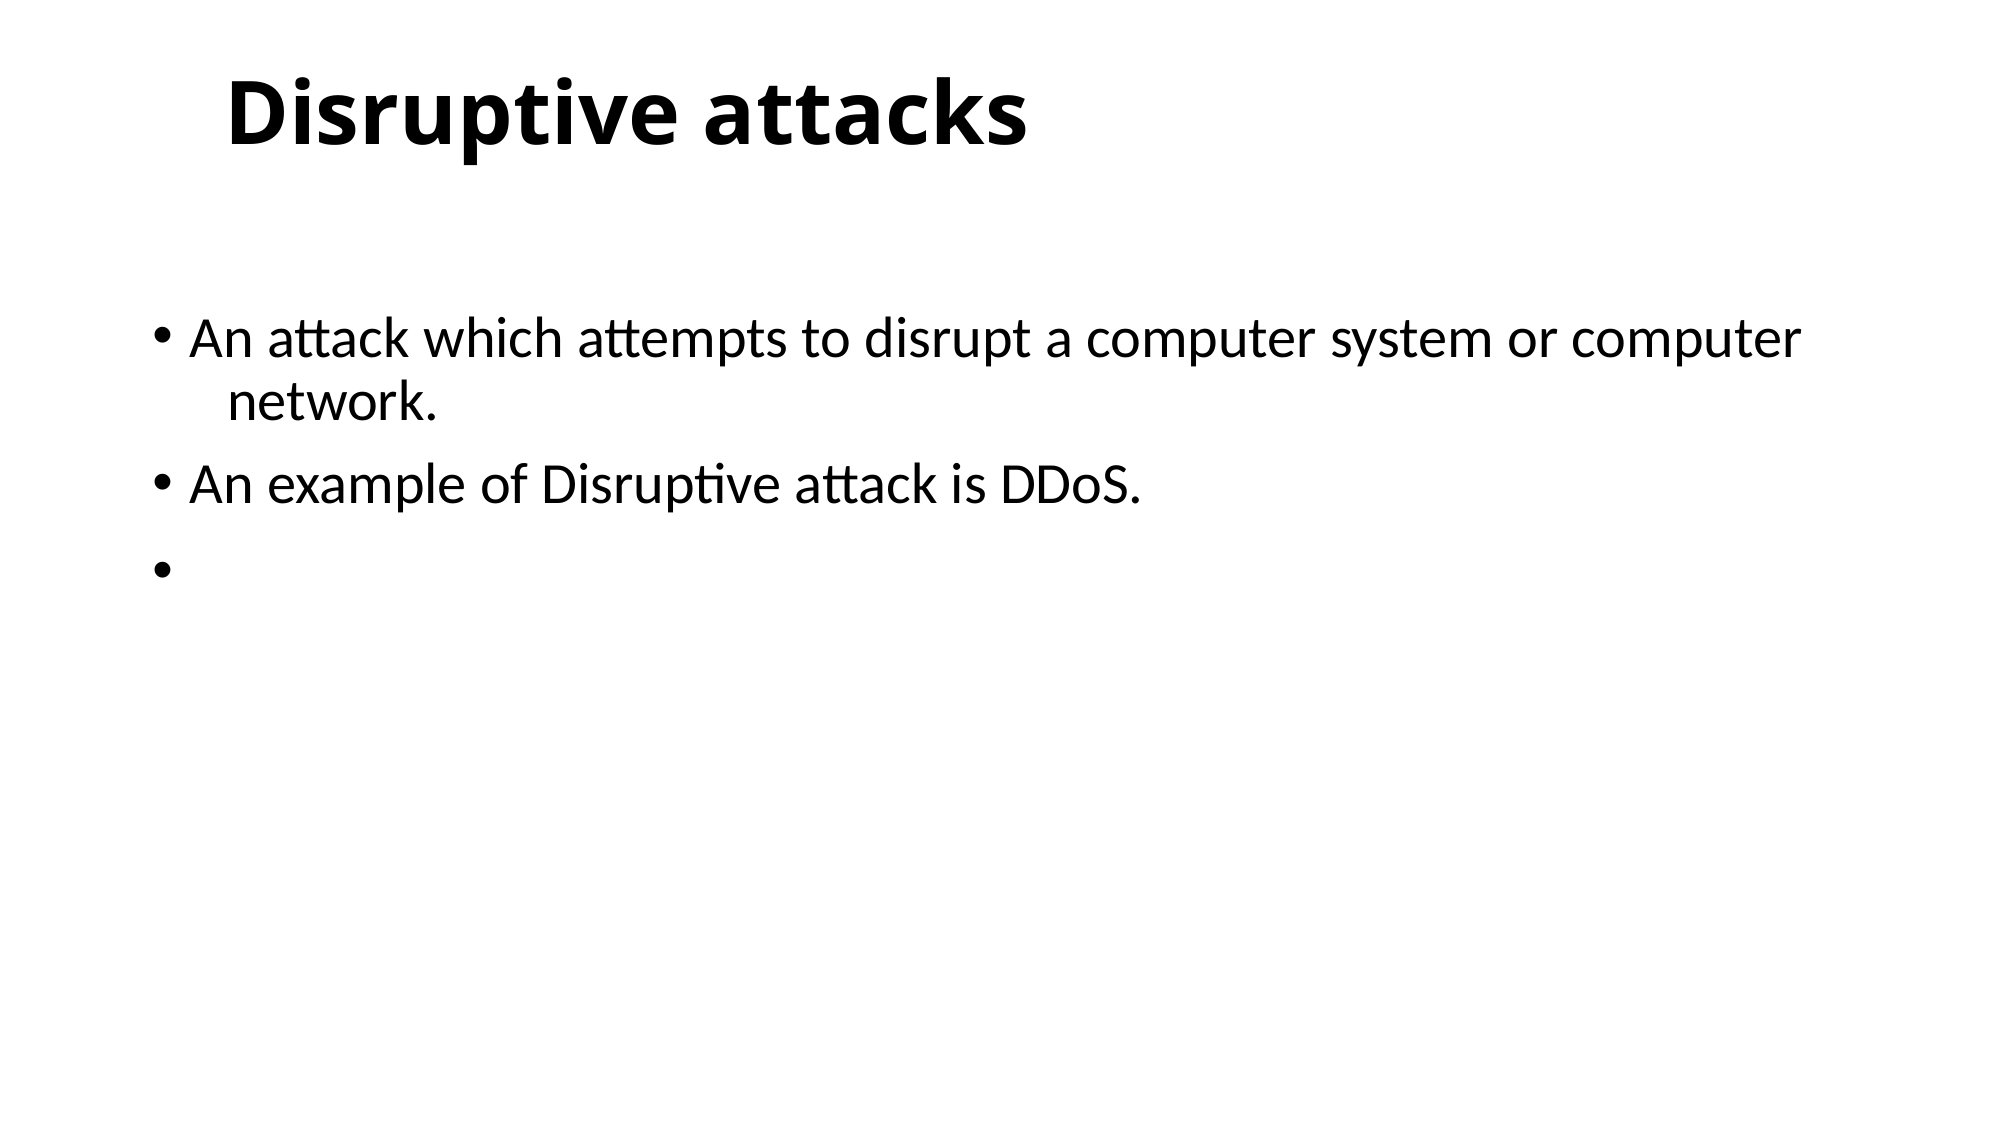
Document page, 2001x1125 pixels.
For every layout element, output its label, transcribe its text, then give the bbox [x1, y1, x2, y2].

title Disruptive attacks [137, 59, 1863, 278]
list An attack which attempts to disrupt a computer system or computer network. An example of Disruptive attack is DDoS. [137, 299, 1863, 1014]
